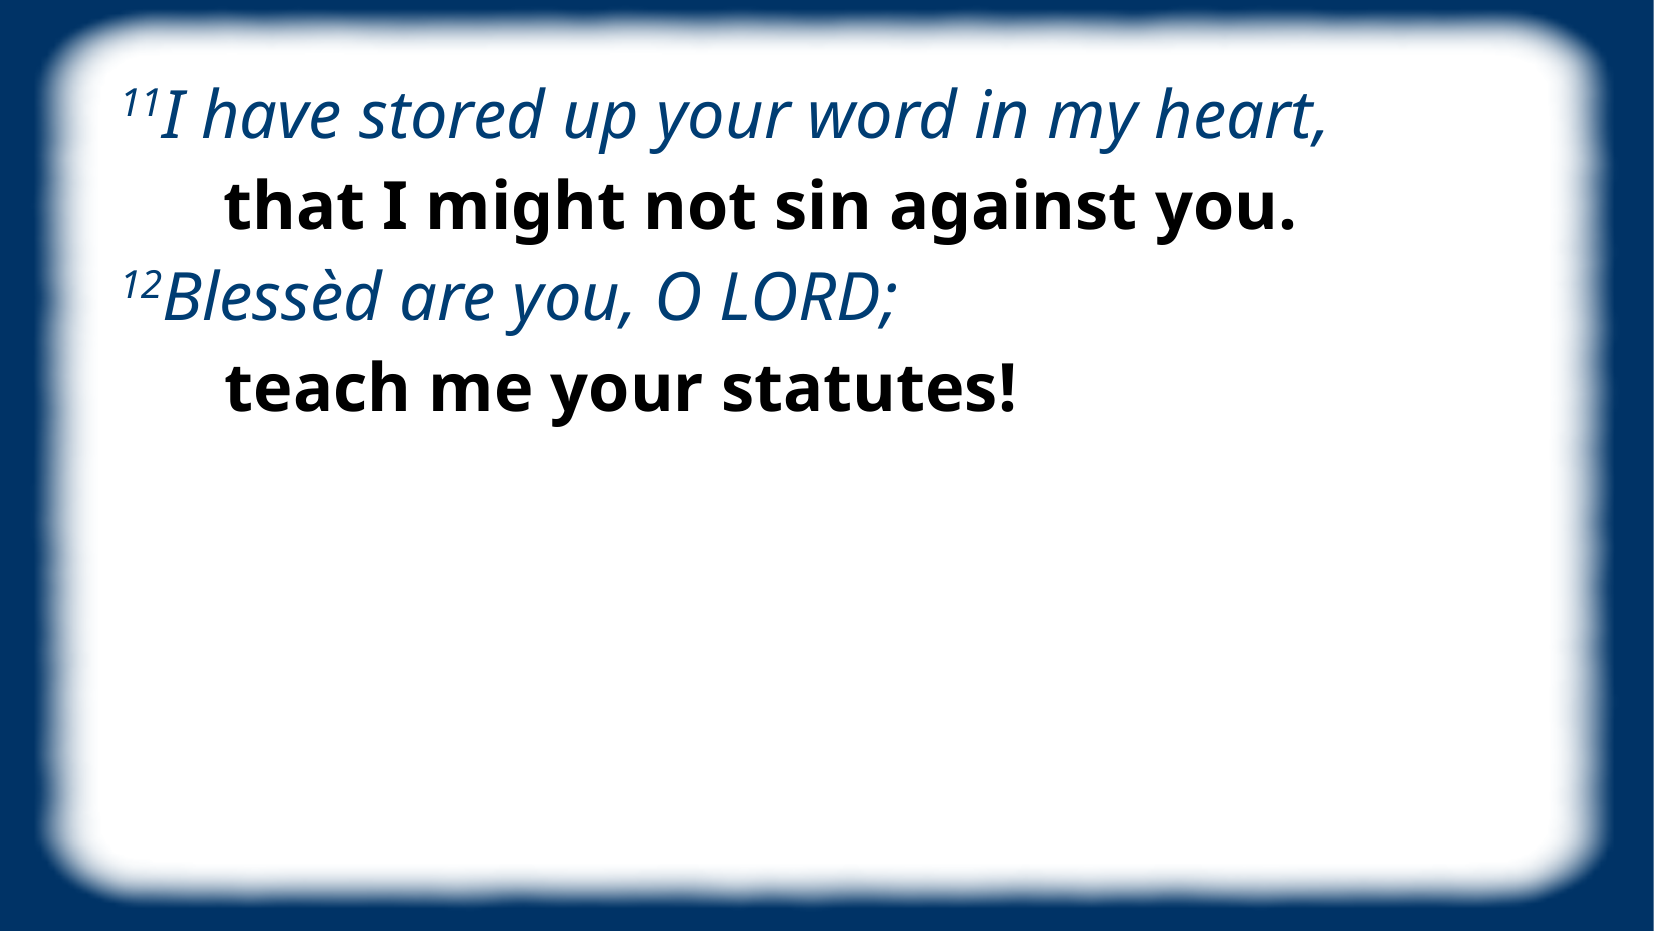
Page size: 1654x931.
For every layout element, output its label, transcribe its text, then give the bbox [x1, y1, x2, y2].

picture [0, 0, 1654, 931]
text_box 11I have stored up your word in my heart, that I might not sin against you. 12Blessèd are you, O LORD; teach me your statutes! [105, 60, 1546, 436]
